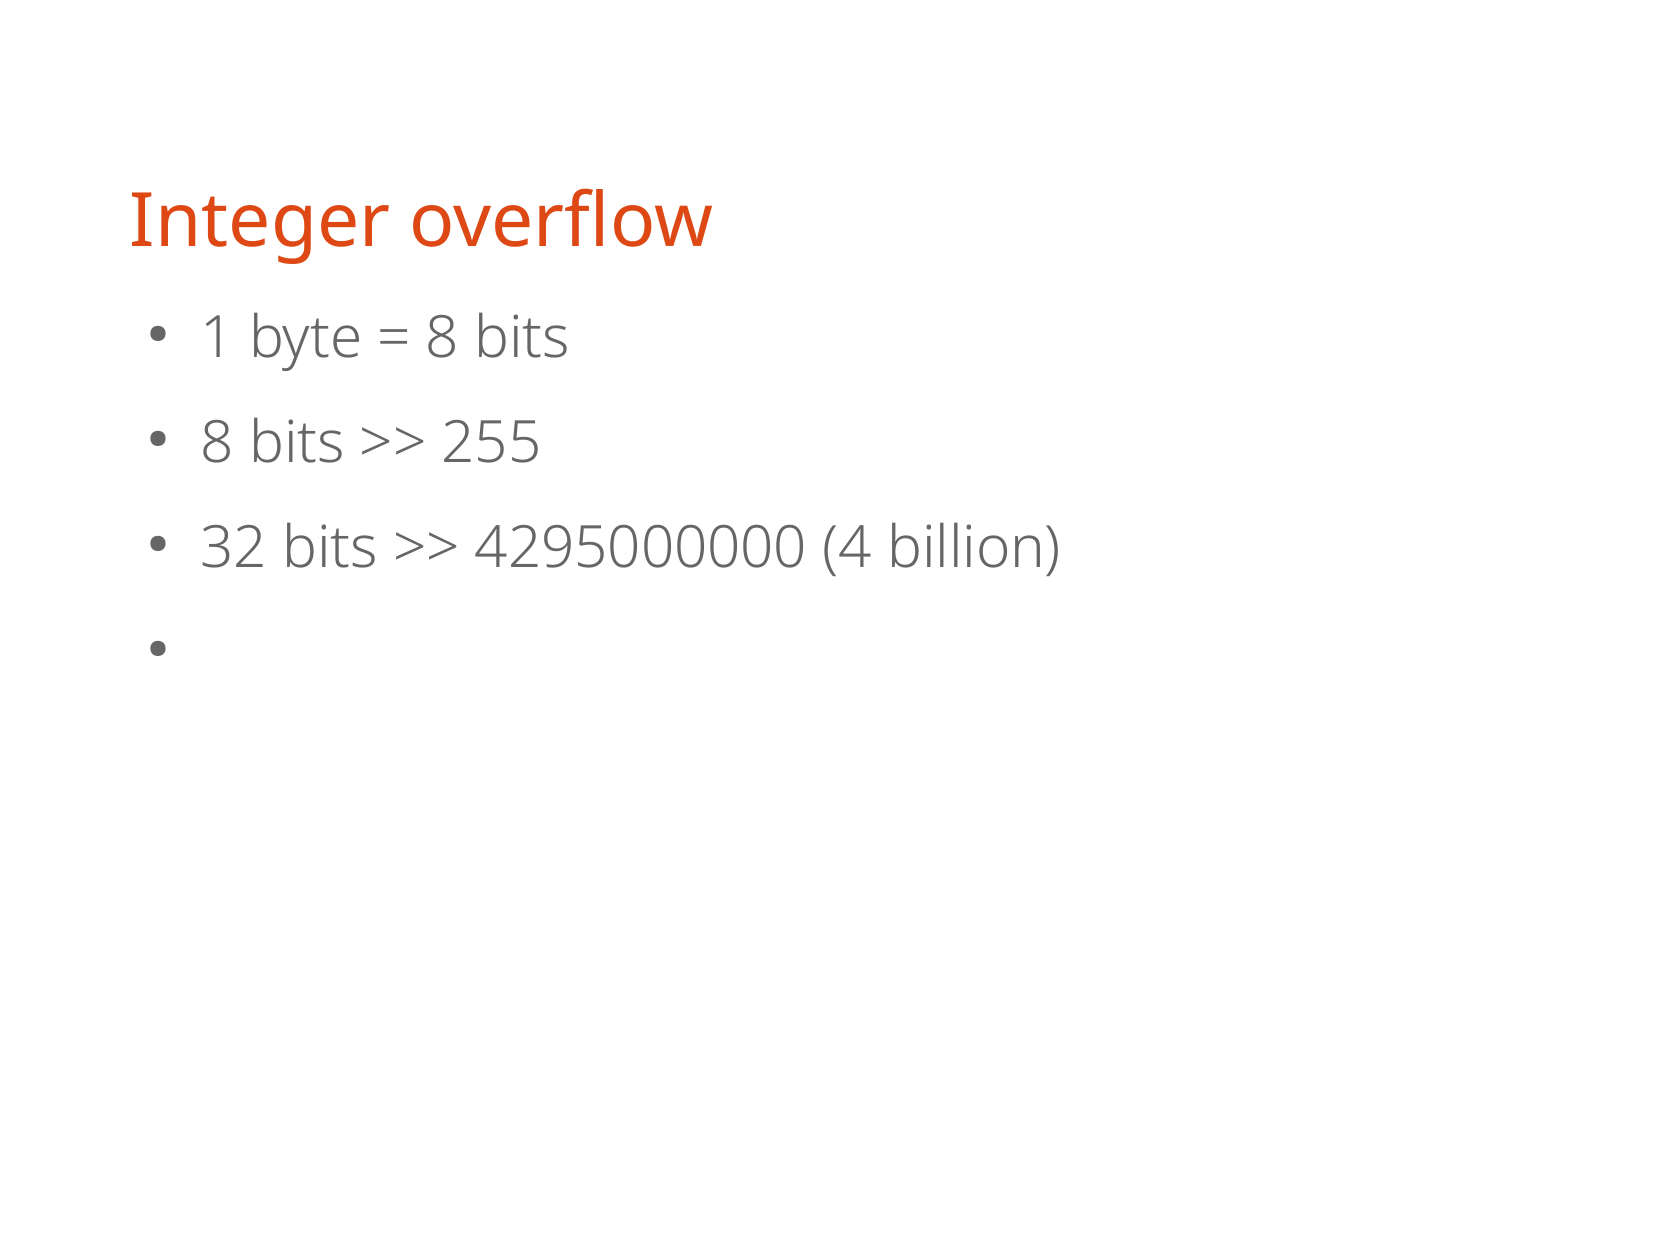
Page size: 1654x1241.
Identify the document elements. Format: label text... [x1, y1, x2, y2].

title Integer overflow [129, 153, 1518, 281]
list 1 byte = 8 bits 8 bits >> 255 32 bits >> 4295000000 (4 billion) [129, 295, 1518, 1010]
